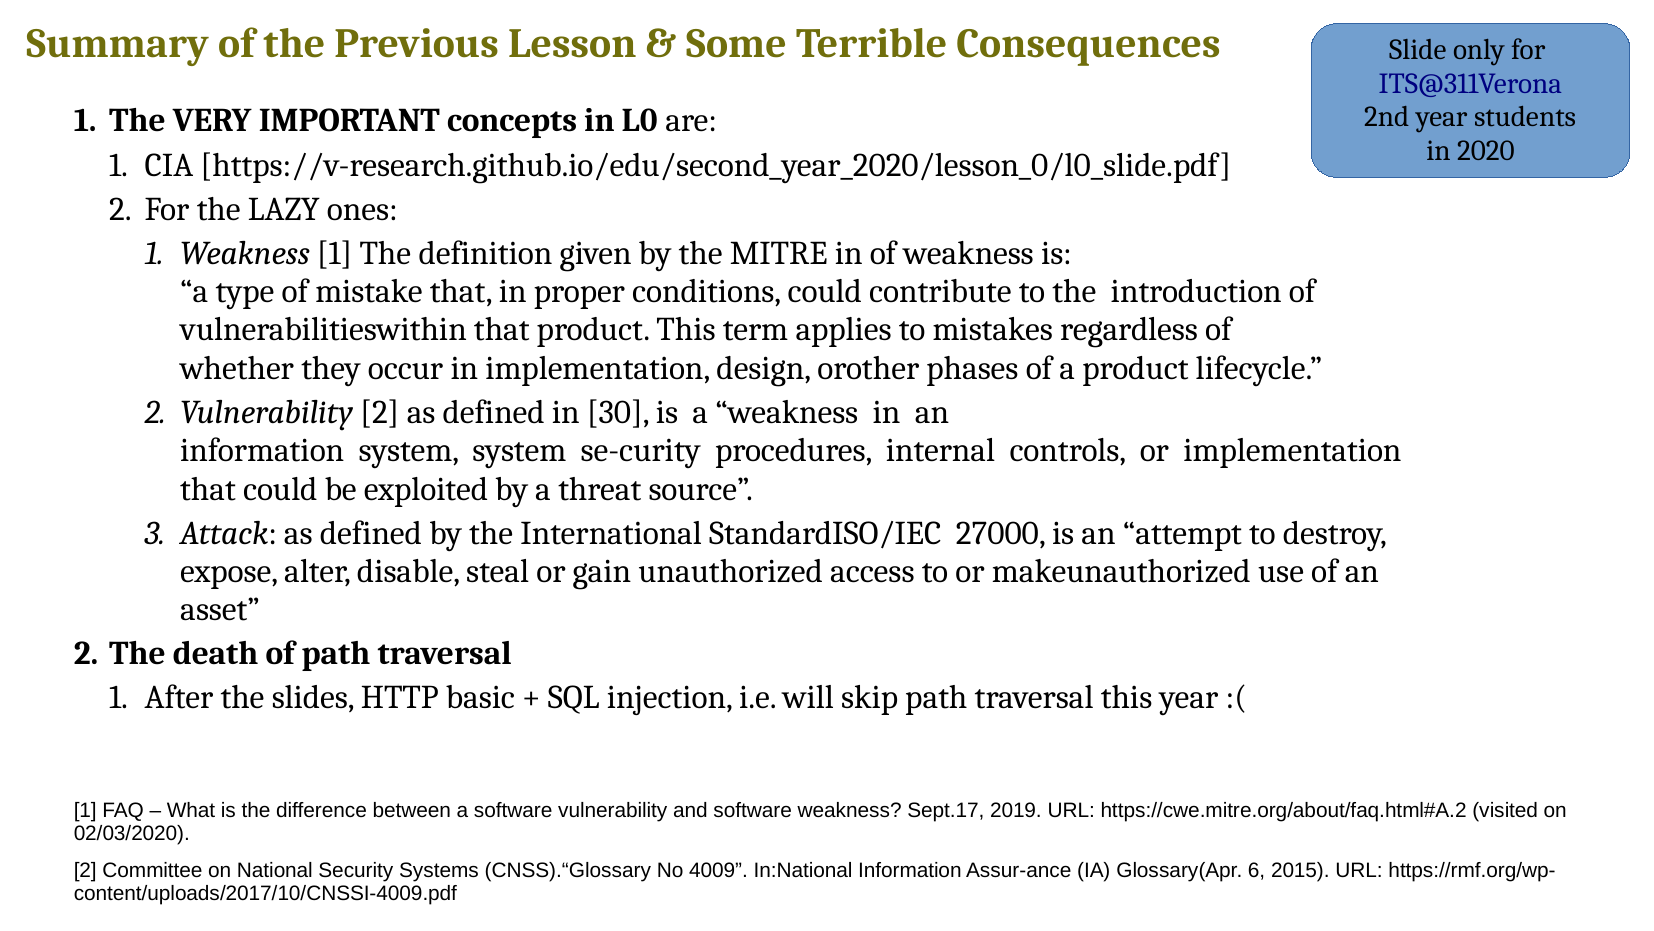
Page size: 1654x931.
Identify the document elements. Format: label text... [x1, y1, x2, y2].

text_box The VERY IMPORTANT concepts in L0 are: CIA [https://v-research.github.io/edu/second_year_2020/lesson_0/l0_slide.pdf] For the LAZY ones: Weakness [1] The definition given by the MITRE in of weakness is: “a type of mistake that, in proper conditions, could contribute to the introduction of vulnerabilitieswithin that product. This term applies to mistakes regardless of whether they occur in implementation, design, orother phases of a product lifecycle.” Vulnerability [2] as defined in [30], is a “weakness in an information system, system se-curity procedures, internal controls, or implementation that could be exploited by a threat source”. Attack: as defined by the International StandardISO/IEC 27000, is an “attempt to destroy, expose, alter, disable, steal or gain unauthorized access to or makeunauthorized use of an asset” The death of path traversal After the slides, HTTP basic + SQL injection, i.e. will skip path traversal this year :( [59, 94, 1619, 781]
text_box [1] FAQ – What is the difference between a software vulnerability and software weakness? Sept.17, 2019. URL: https://cwe.mitre.org/about/faq.html#A.2 (visited on 02/03/2020). [2] Committee on National Security Systems (CNSS).“Glossary No 4009”. In:National Information Assur-ance (IA) Glossary(Apr. 6, 2015). URL: https://rmf.org/wp-content/uploads/2017/10/CNSSI-4009.pdf [59, 791, 1595, 913]
text_box Summary of the Previous Lesson & Some Terrible Consequences [11, 12, 1359, 77]
text_box Slide only for ITS@311Verona 2nd year students in 2020 [1311, 23, 1630, 178]
